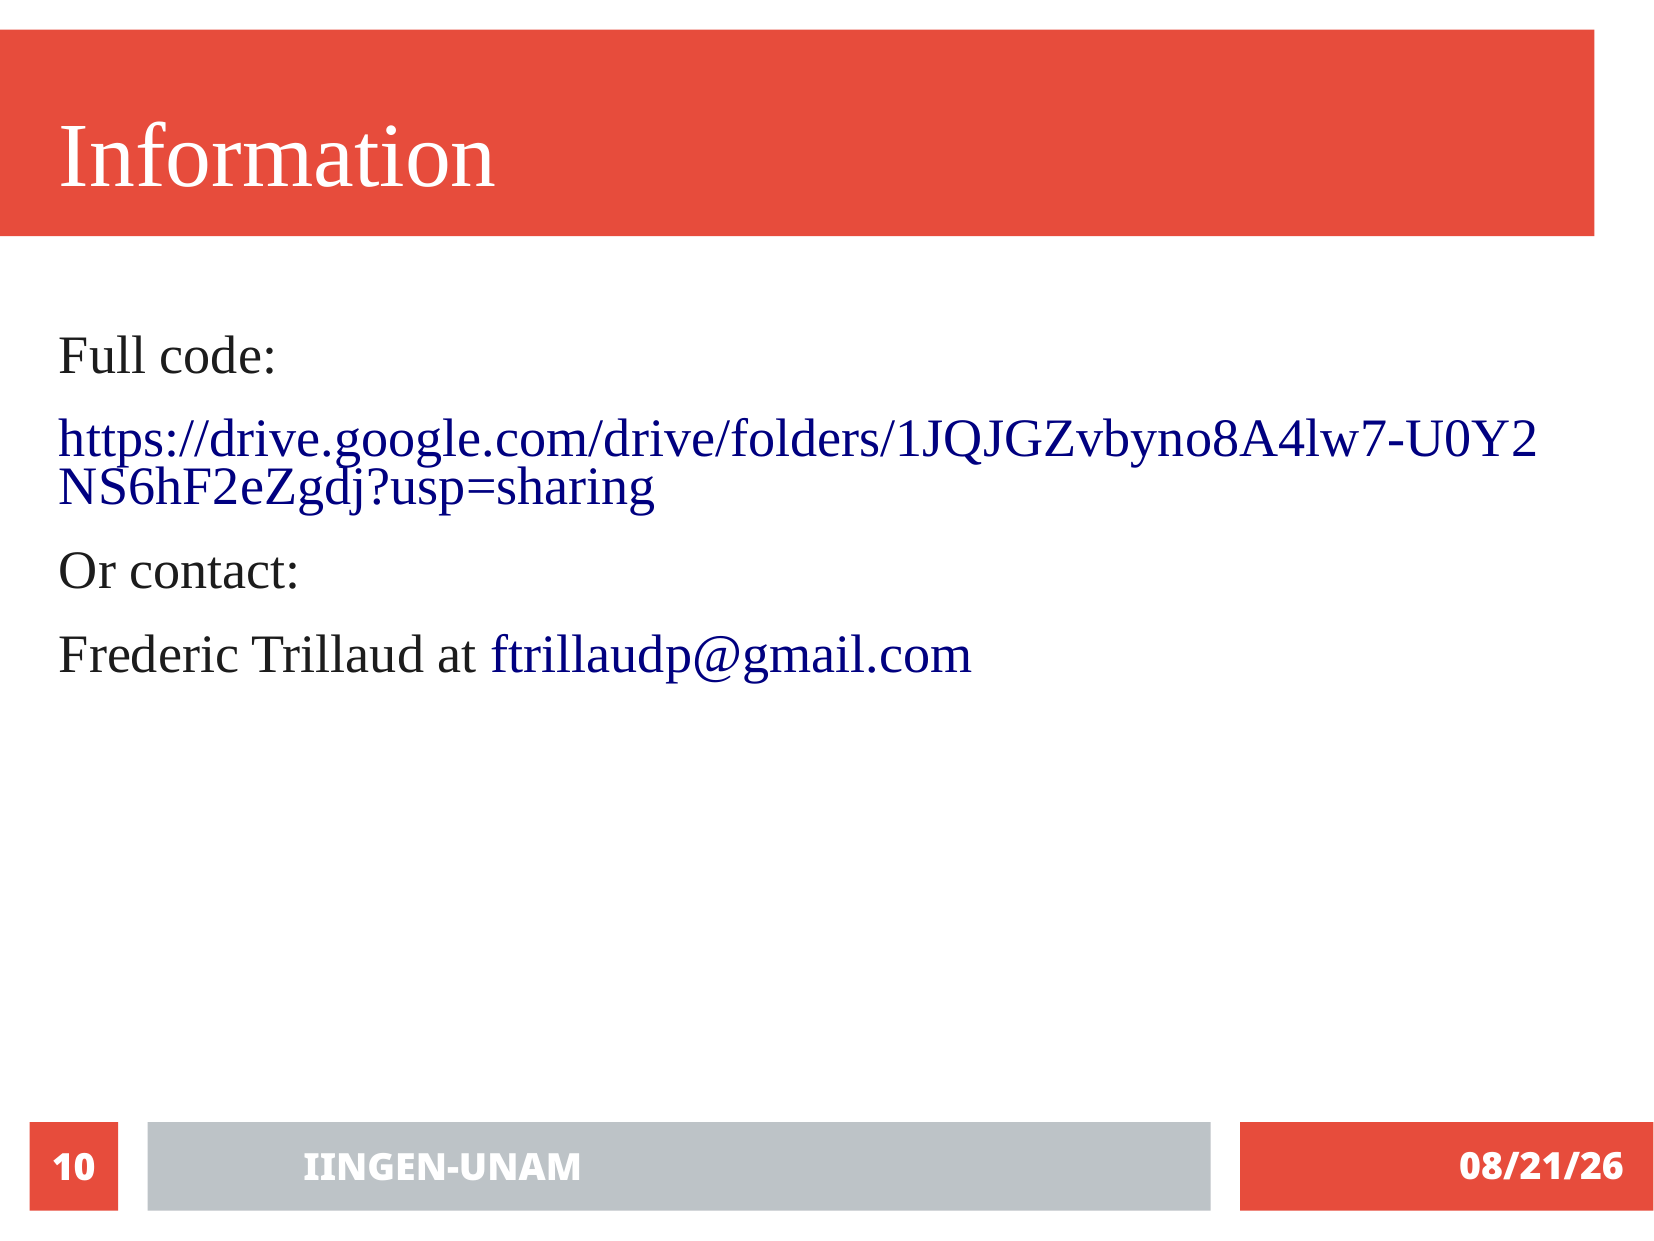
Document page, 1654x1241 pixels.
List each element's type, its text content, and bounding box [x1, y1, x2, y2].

list Full code: https://drive.google.com/drive/folders/1JQJGZvbyno8A4lw7-U0Y2NS6hF2eZgdj?usp=sharing Or contact: Frederic Trillaud at ftrillaudp@gmail.com [59, 324, 1565, 1093]
title Information [59, 59, 1595, 207]
